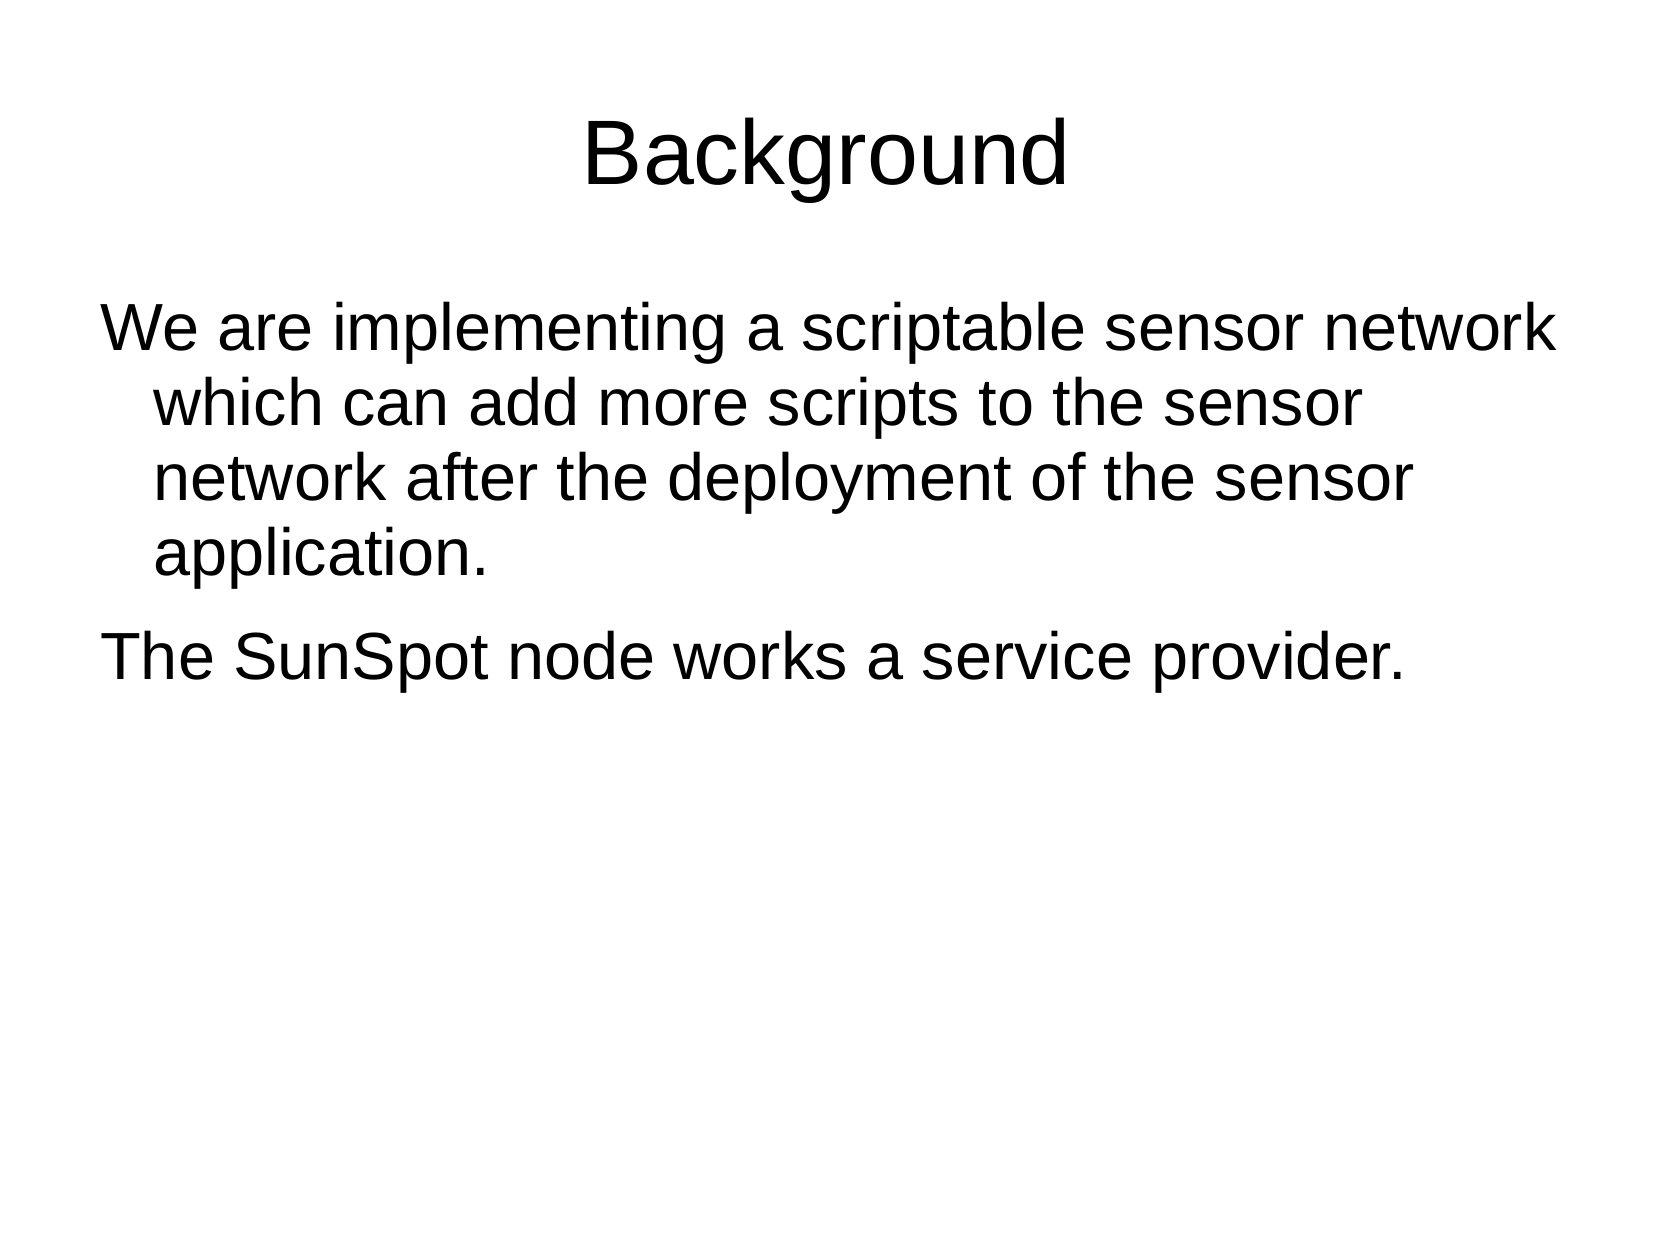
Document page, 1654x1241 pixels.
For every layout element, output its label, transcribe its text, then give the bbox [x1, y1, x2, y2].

list We are implementing a scriptable sensor network which can add more scripts to the sensor network after the deployment of the sensor application. The SunSpot node works a service provider. [82, 290, 1571, 1094]
title Background [82, 56, 1571, 250]
